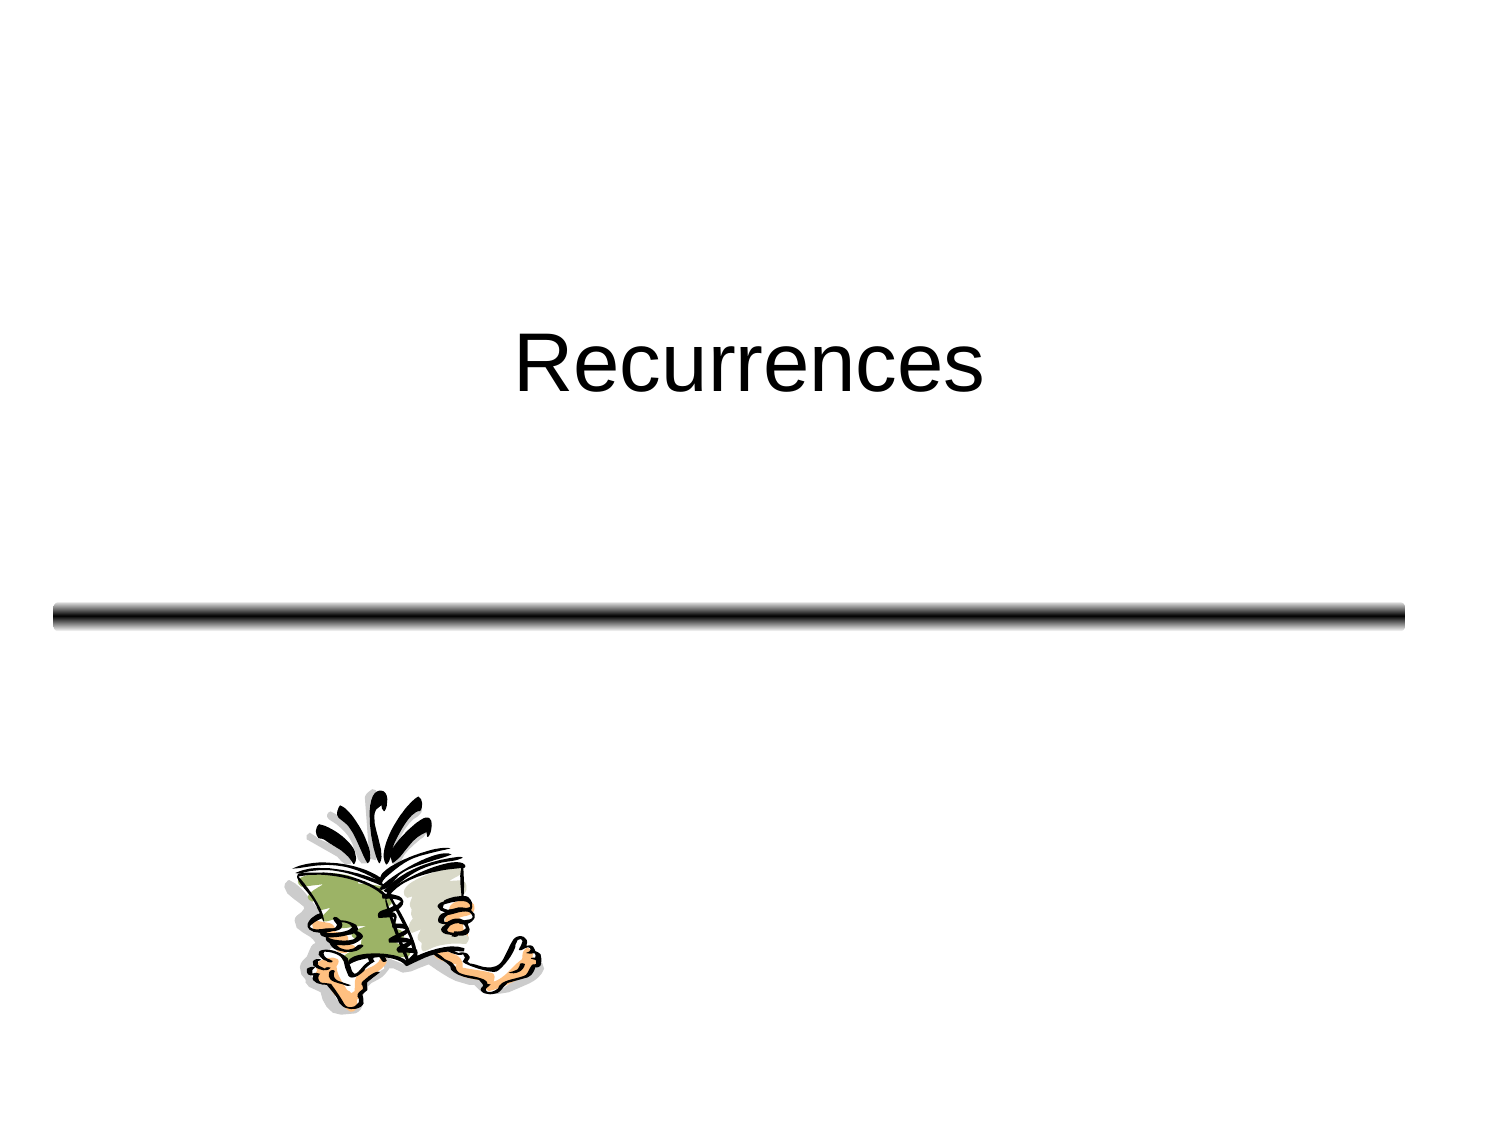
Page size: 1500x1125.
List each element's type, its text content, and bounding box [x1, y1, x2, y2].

picture [284, 787, 547, 1017]
title Recurrences [112, 224, 1388, 591]
